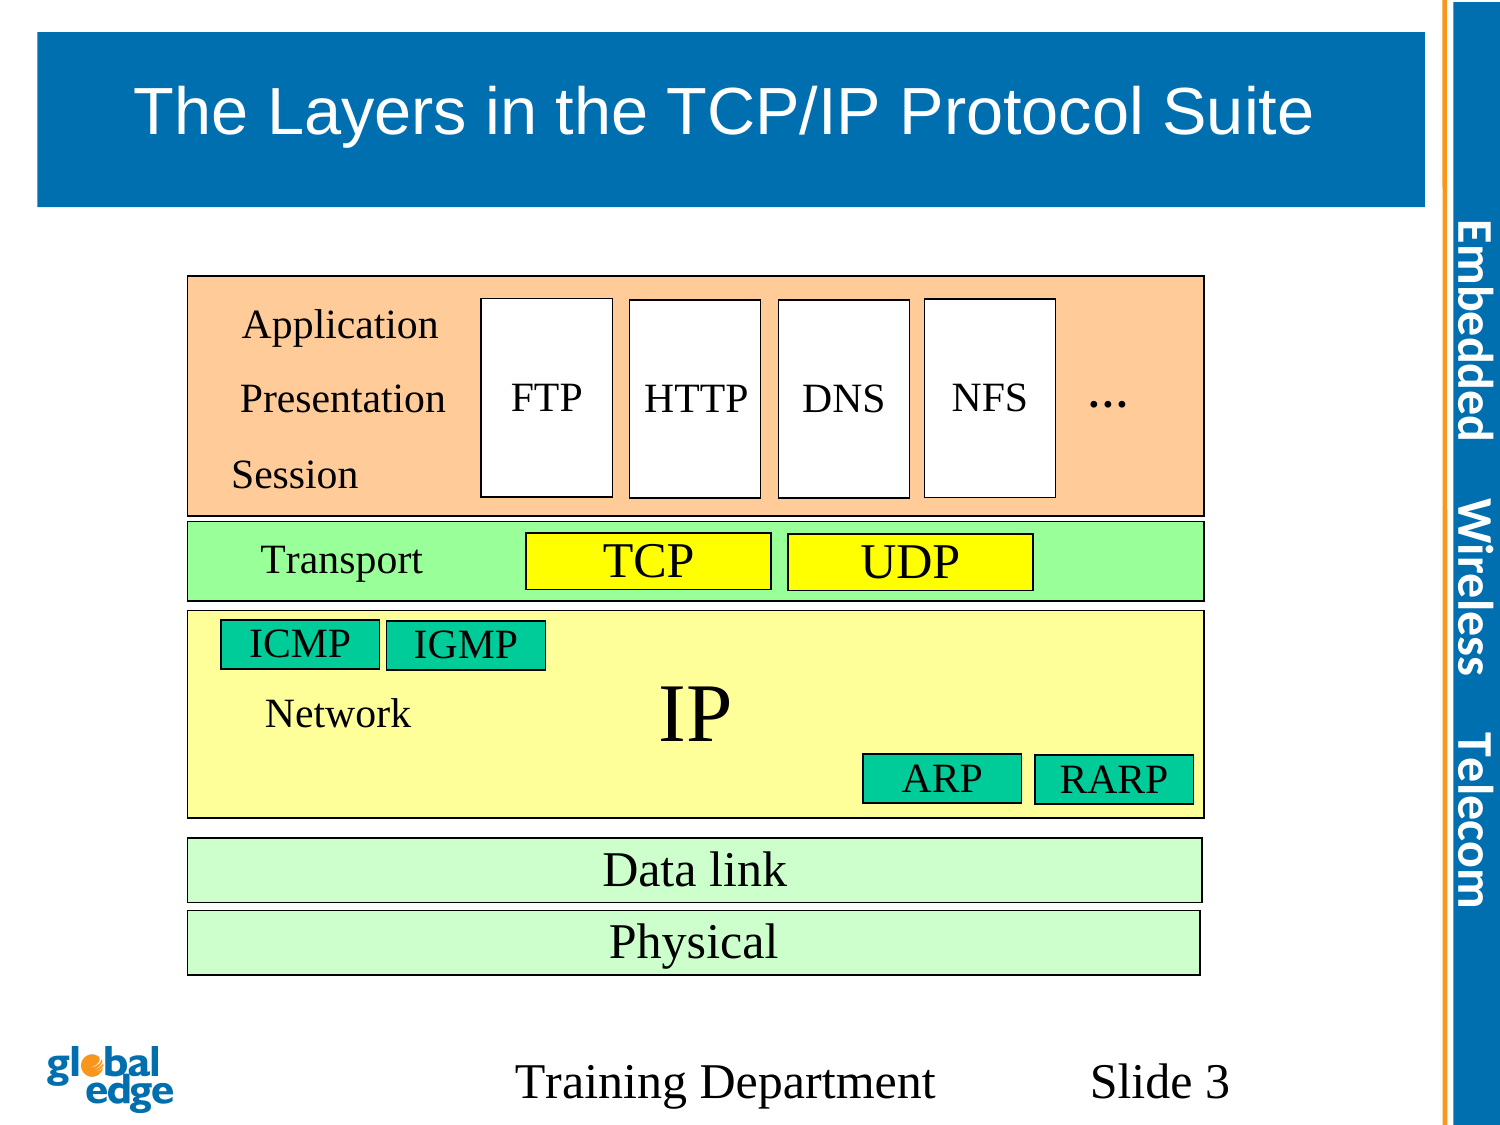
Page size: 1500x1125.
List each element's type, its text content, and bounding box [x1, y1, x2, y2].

text_box Presentation [224, 368, 462, 430]
text_box UDP [787, 534, 1033, 591]
text_box Session [216, 444, 374, 506]
text_box Network [250, 683, 427, 745]
text_box TCP [526, 533, 772, 590]
text_box ICMP [220, 619, 380, 670]
text_box Transport [245, 529, 439, 591]
picture [34, 1034, 185, 1125]
text_box FTP [481, 298, 613, 498]
text_box Application [226, 294, 454, 356]
text_box RARP [1034, 755, 1194, 805]
text_box [187, 521, 1204, 602]
text_box DNS [778, 299, 910, 499]
text_box ARP [862, 753, 1022, 804]
text_box [187, 276, 1204, 516]
text_box HTTP [629, 299, 761, 499]
text_box … [1072, 364, 1144, 425]
title The Layers in the TCP/IP Protocol Suite [88, 40, 1361, 185]
text_box IP [187, 610, 1204, 819]
text_box NFS [924, 299, 1056, 498]
text_box Data link [187, 838, 1203, 903]
text_box Physical [187, 910, 1200, 975]
text_box IGMP [386, 621, 546, 670]
